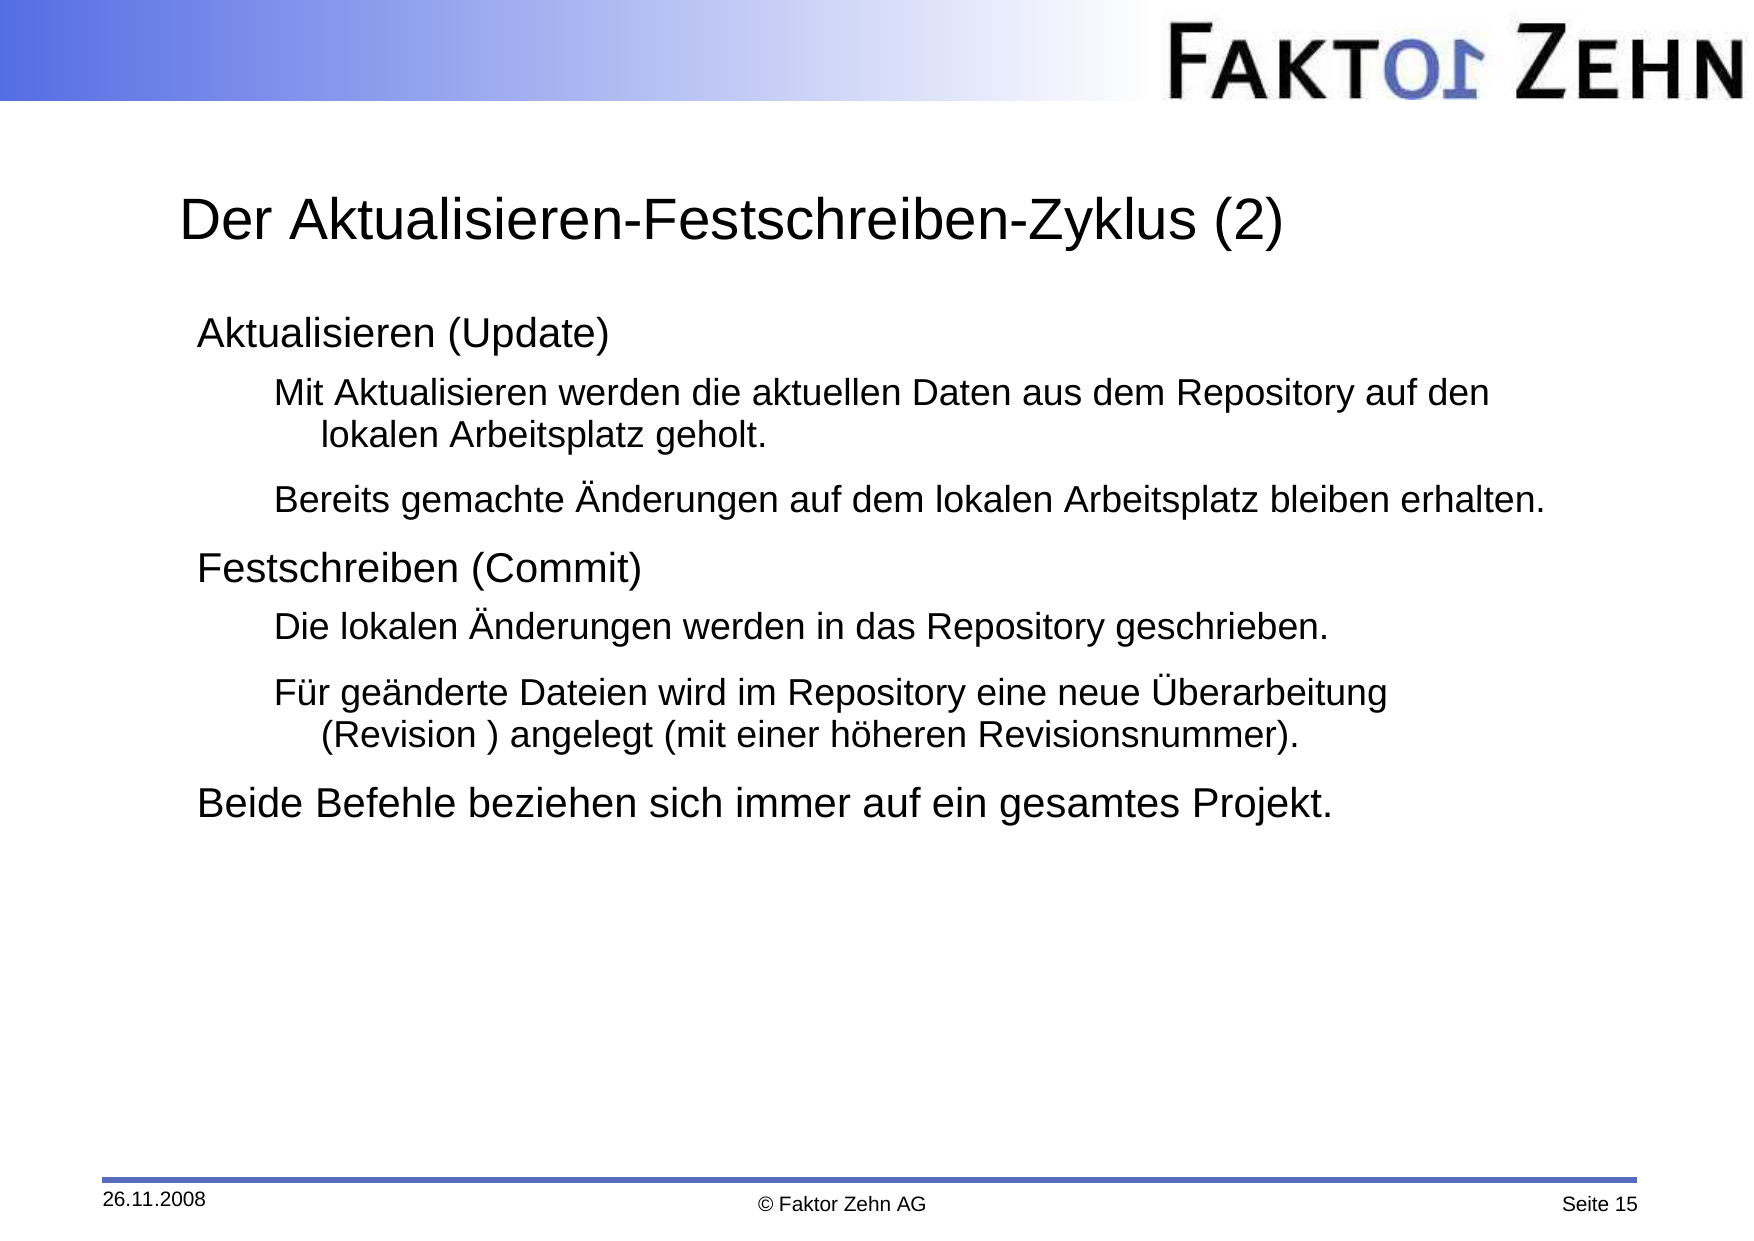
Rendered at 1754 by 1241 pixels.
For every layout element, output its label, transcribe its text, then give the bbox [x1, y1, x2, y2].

list Aktualisieren (Update) Mit Aktualisieren werden die aktuellen Daten aus dem Repository auf den lokalen Arbeitsplatz geholt. Bereits gemachte Änderungen auf dem lokalen Arbeitsplatz bleiben erhalten. Festschreiben (Commit) Die lokalen Änderungen werden in das Repository geschrieben. Für geänderte Dateien wird im Repository eine neue Überarbeitung (Revision ) angelegt (mit einer höheren Revisionsnummer). Beide Befehle beziehen sich immer auf ein gesamtes Projekt. [179, 310, 1576, 1078]
title Der Aktualisieren-Festschreiben-Zyklus (2) [179, 142, 1576, 296]
picture [1162, 7, 1752, 100]
